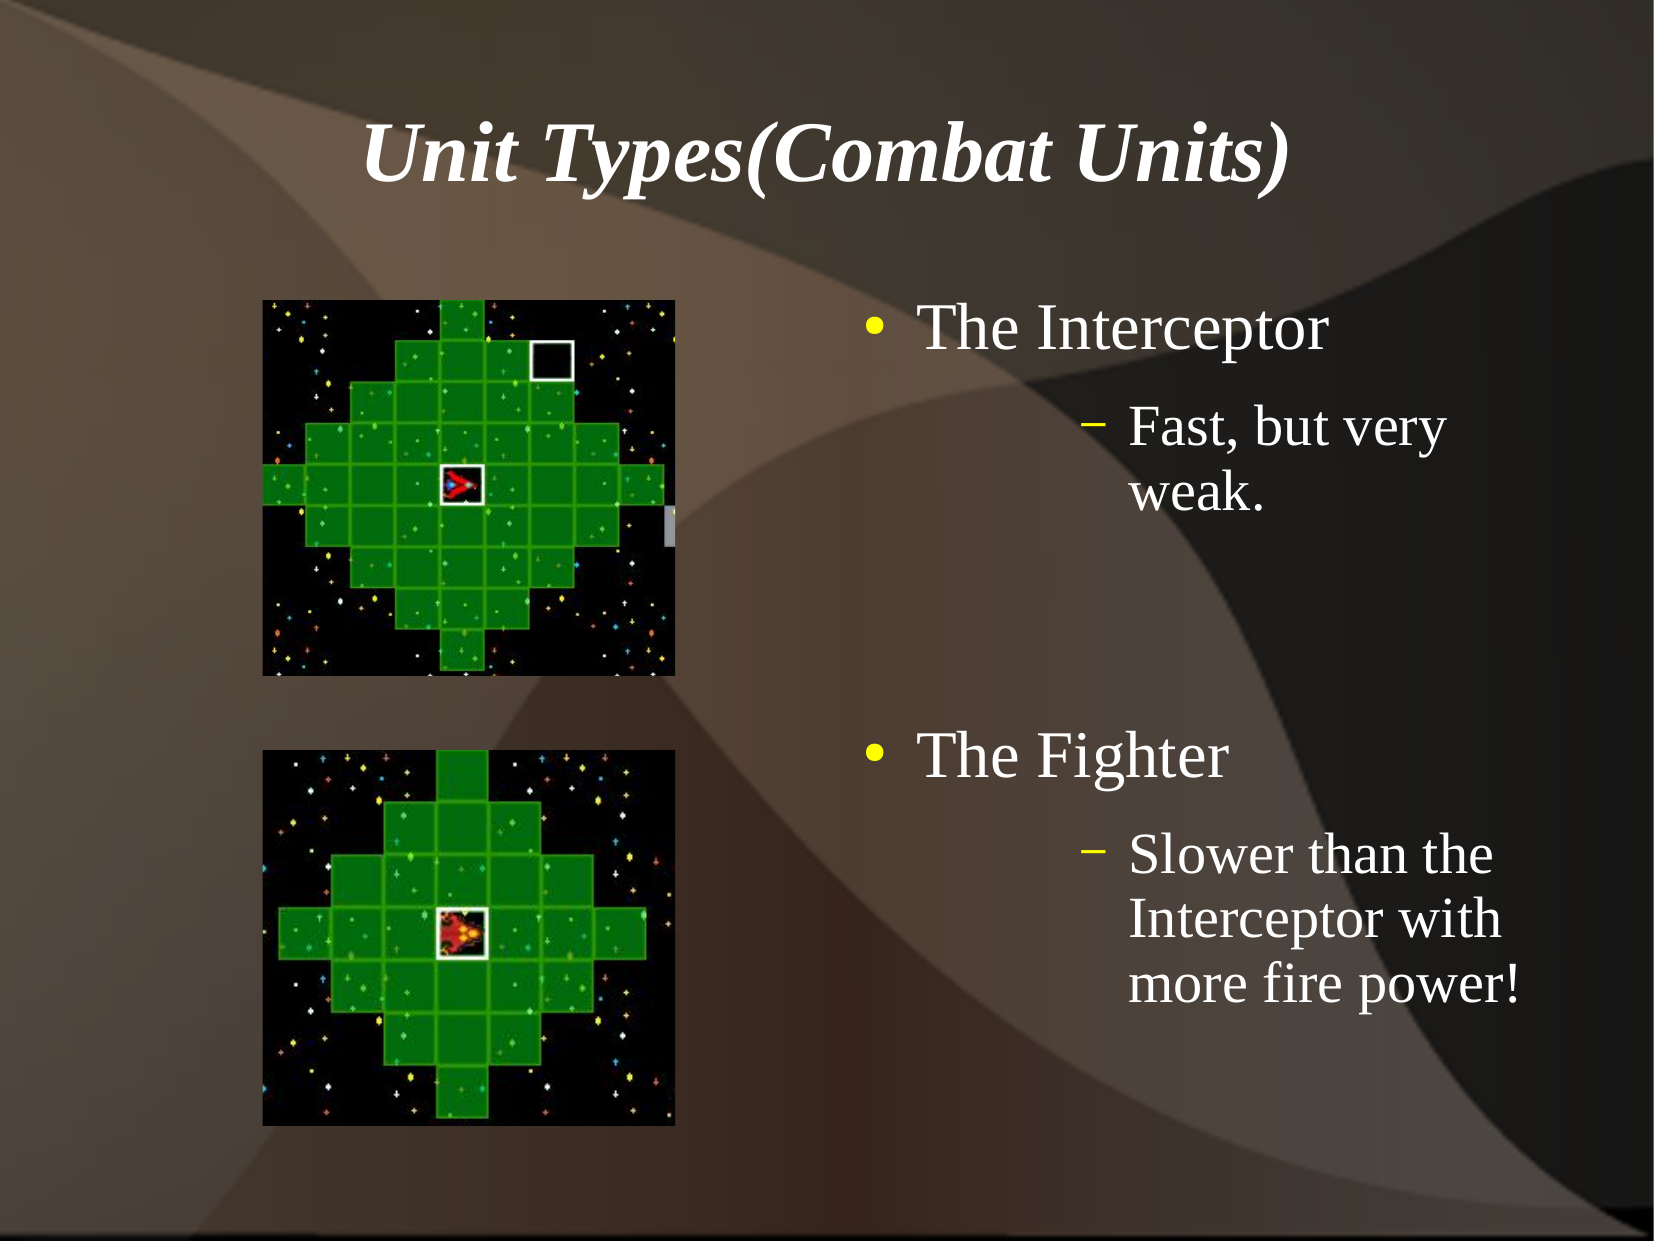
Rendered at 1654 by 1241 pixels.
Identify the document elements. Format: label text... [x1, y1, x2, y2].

list The Fighter Slower than the Interceptor with more fire power! [845, 717, 1572, 1109]
list The Interceptor Fast, but very weak. [845, 290, 1572, 681]
picture [0, 0, 1654, 1241]
title Unit Types(Combat Units) [82, 49, 1571, 257]
